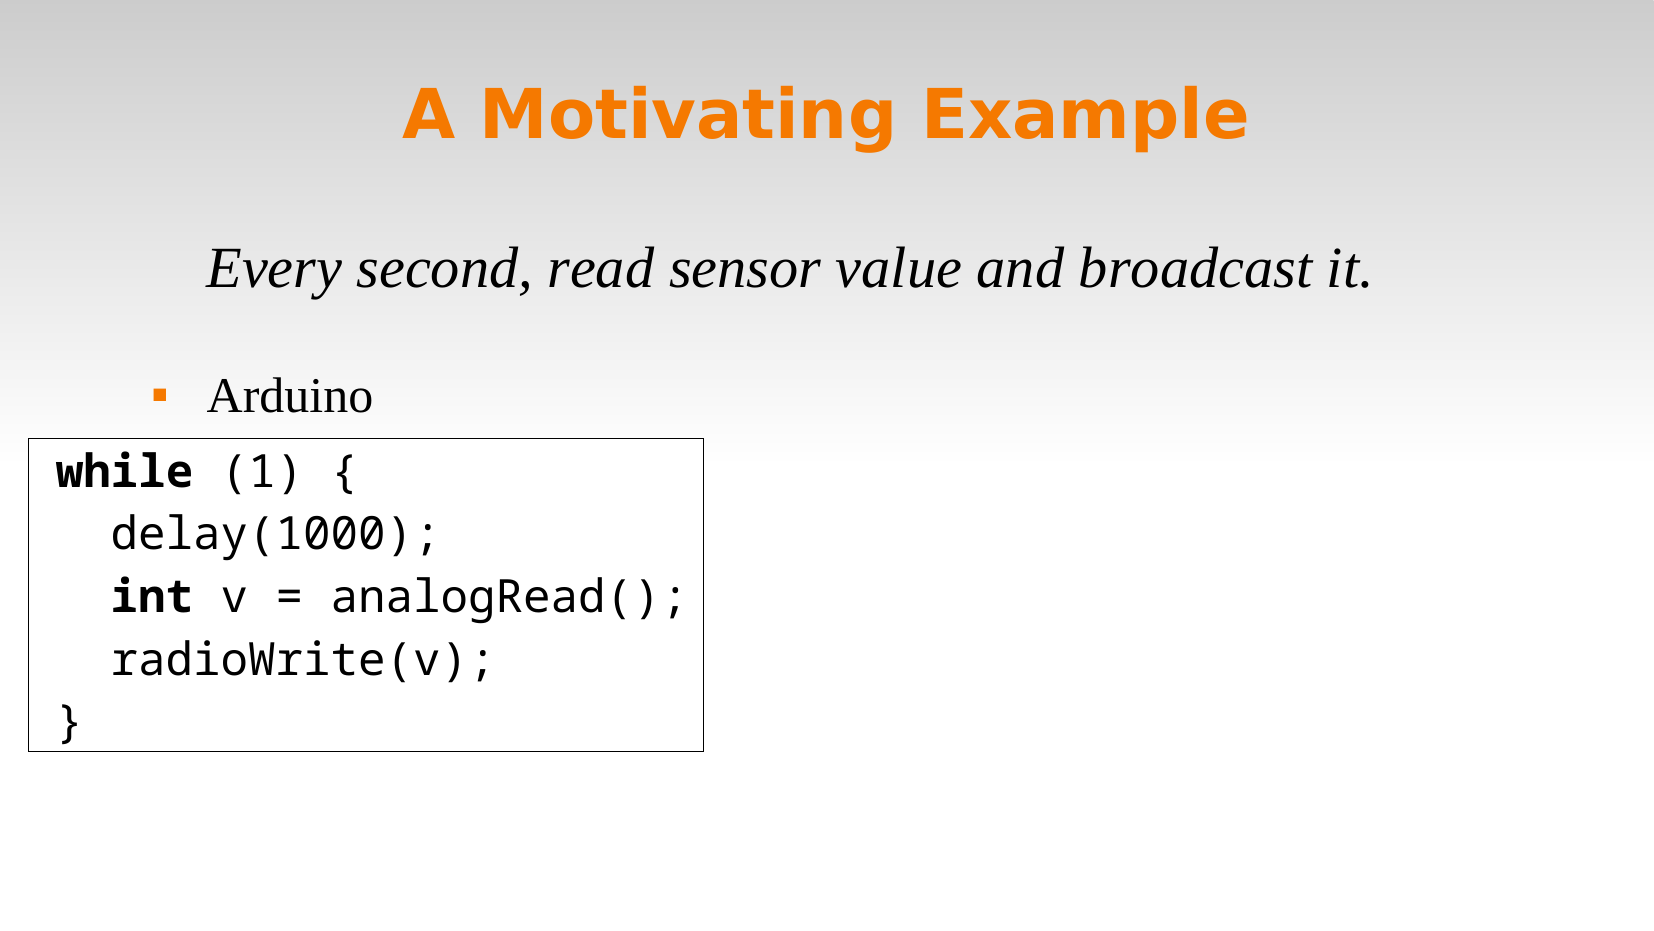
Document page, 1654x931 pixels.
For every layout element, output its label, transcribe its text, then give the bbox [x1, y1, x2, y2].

list Every second, read sensor value and broadcast it. [82, 235, 1538, 314]
text_box while (1) { delay(1000); int v = analogRead(); radioWrite(v); } [28, 461, 82, 728]
list Arduino [82, 368, 809, 851]
title A Motivating Example [82, 37, 1571, 193]
